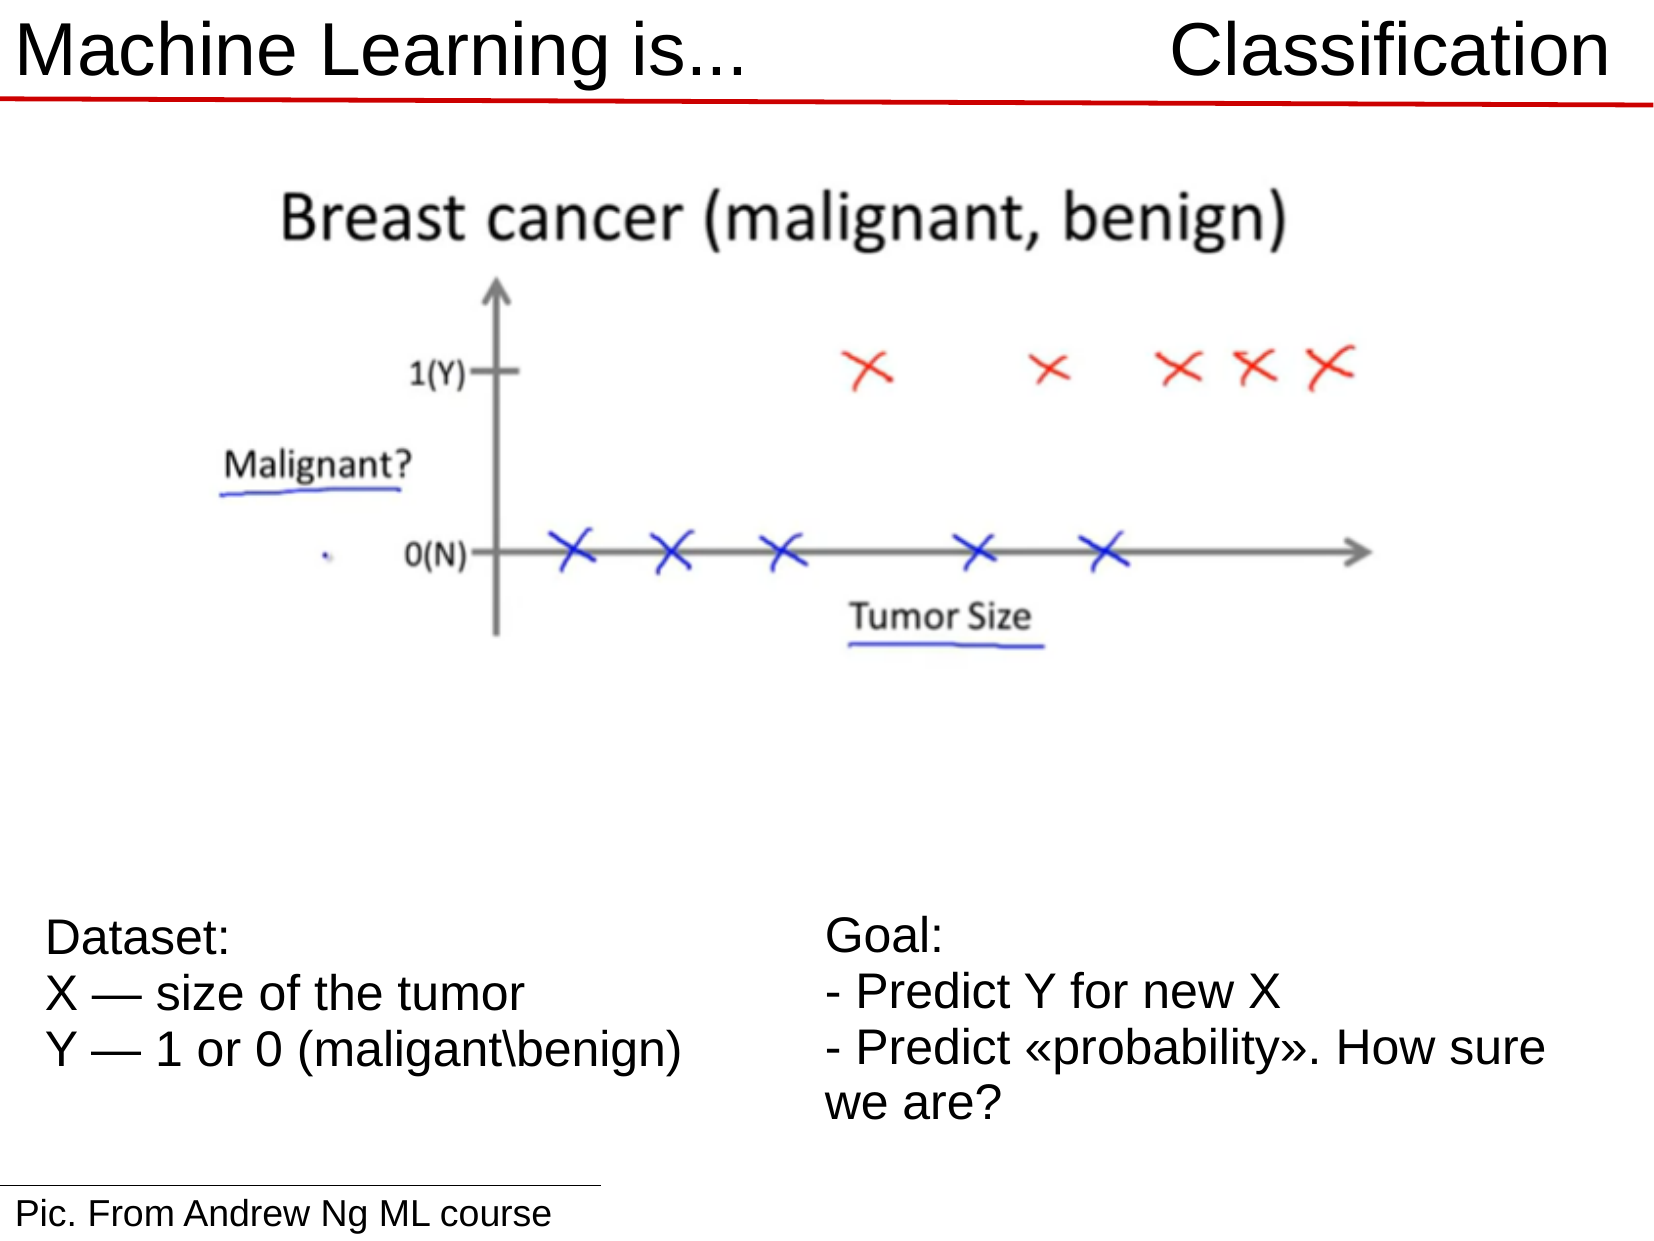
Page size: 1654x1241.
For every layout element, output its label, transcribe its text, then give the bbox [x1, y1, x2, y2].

text_box Pic. From Andrew Ng ML course [0, 1186, 571, 1241]
text_box Goal: - Predict Y for new X - Predict «probability». How sure we are? [810, 900, 1621, 1138]
text_box Machine Learning is... [0, 0, 1155, 99]
text_box Dataset: X — size of the tumor Y — 1 or 0 (maligant\benign) [30, 902, 736, 1141]
text_box Classification [1155, 0, 1651, 183]
picture [190, 118, 1472, 729]
